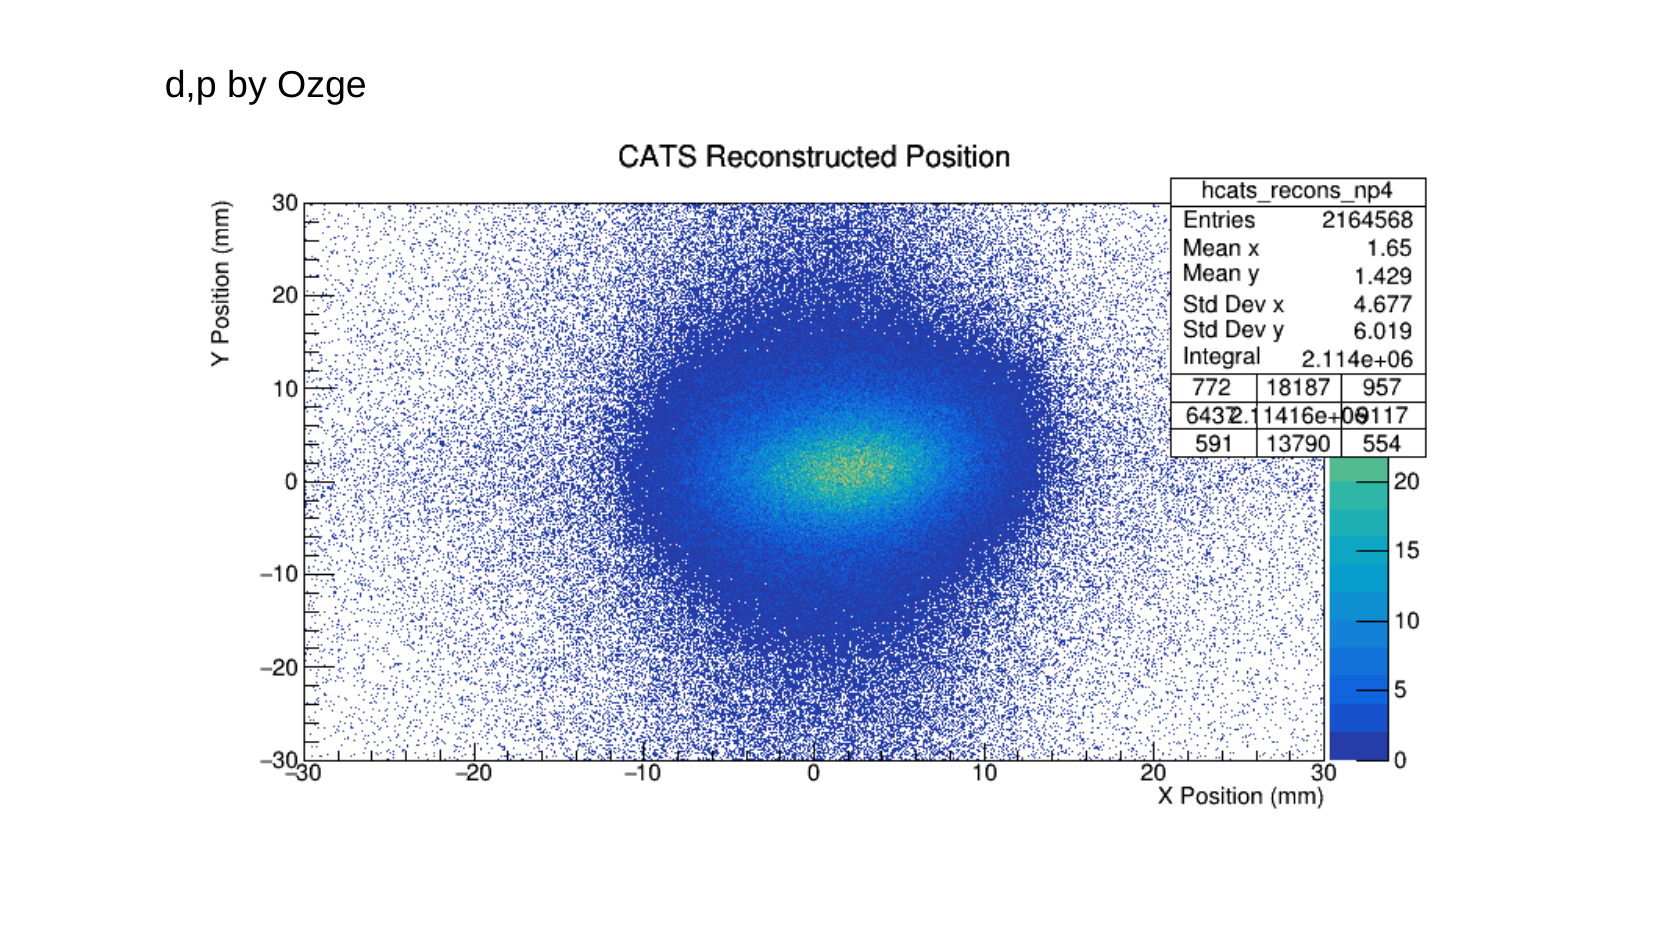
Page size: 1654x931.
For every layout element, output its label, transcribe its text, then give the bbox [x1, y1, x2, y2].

picture [188, 123, 1477, 812]
text_box d,p by Ozge [150, 55, 413, 155]
